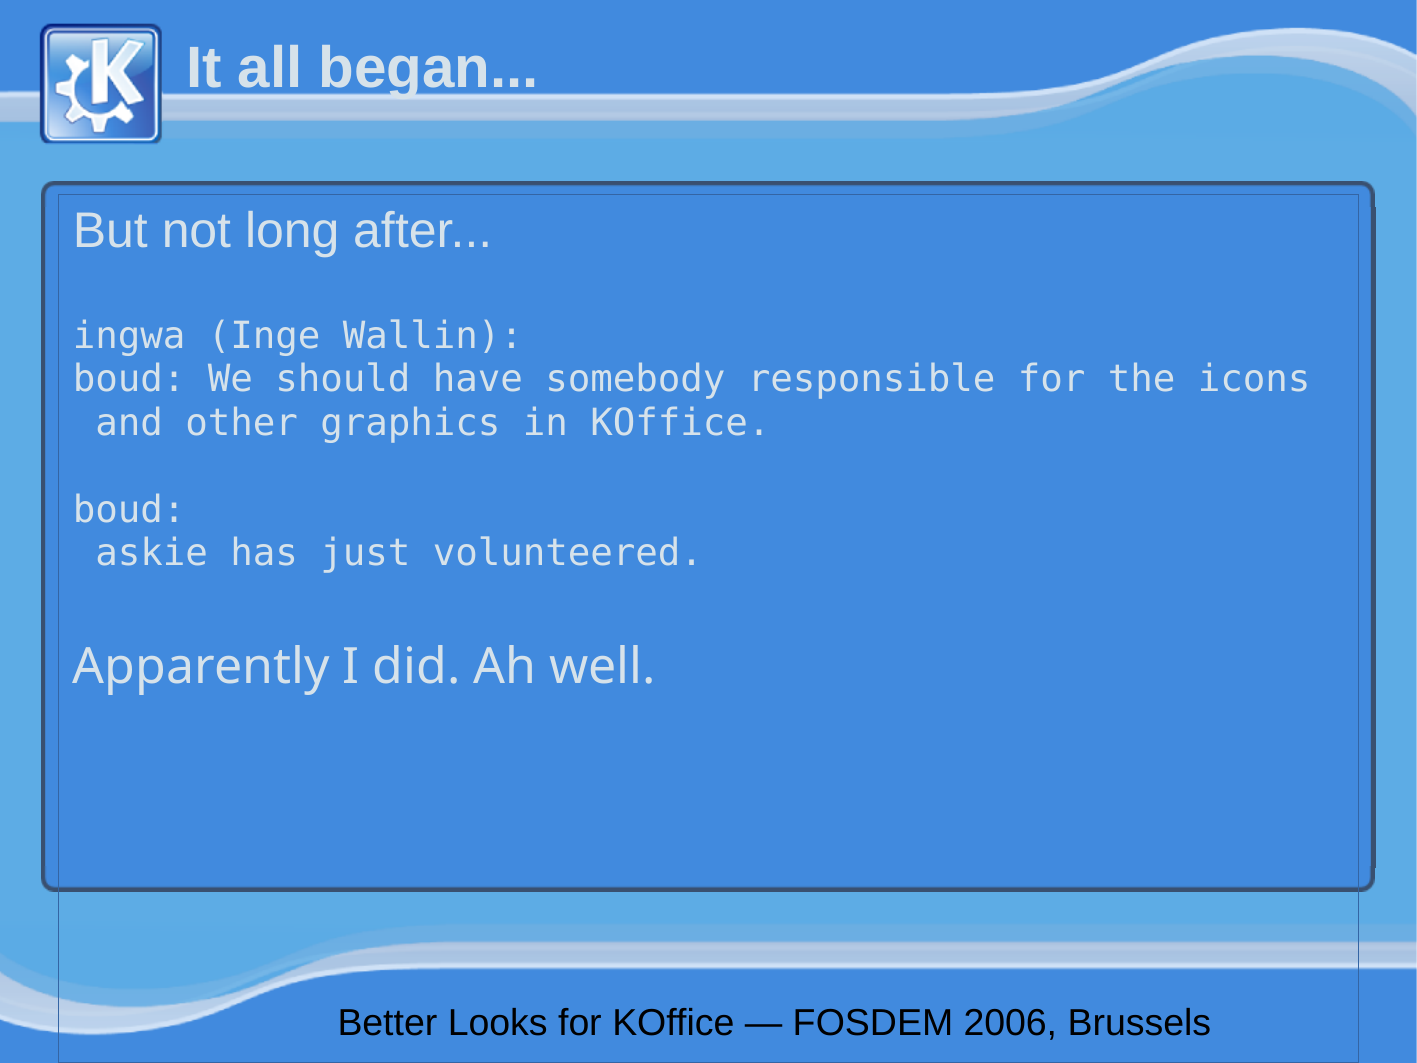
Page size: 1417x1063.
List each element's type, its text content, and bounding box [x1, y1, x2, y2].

text_box It all began... [171, 27, 1048, 105]
picture [0, 0, 1417, 1063]
text_box But not long after... ingwa (Inge Wallin): boud: We should have somebody responsible for the icons and other graphics in KOffice. boud: askie has just volunteered. Apparently I did. Ah well. [58, 194, 1359, 1063]
